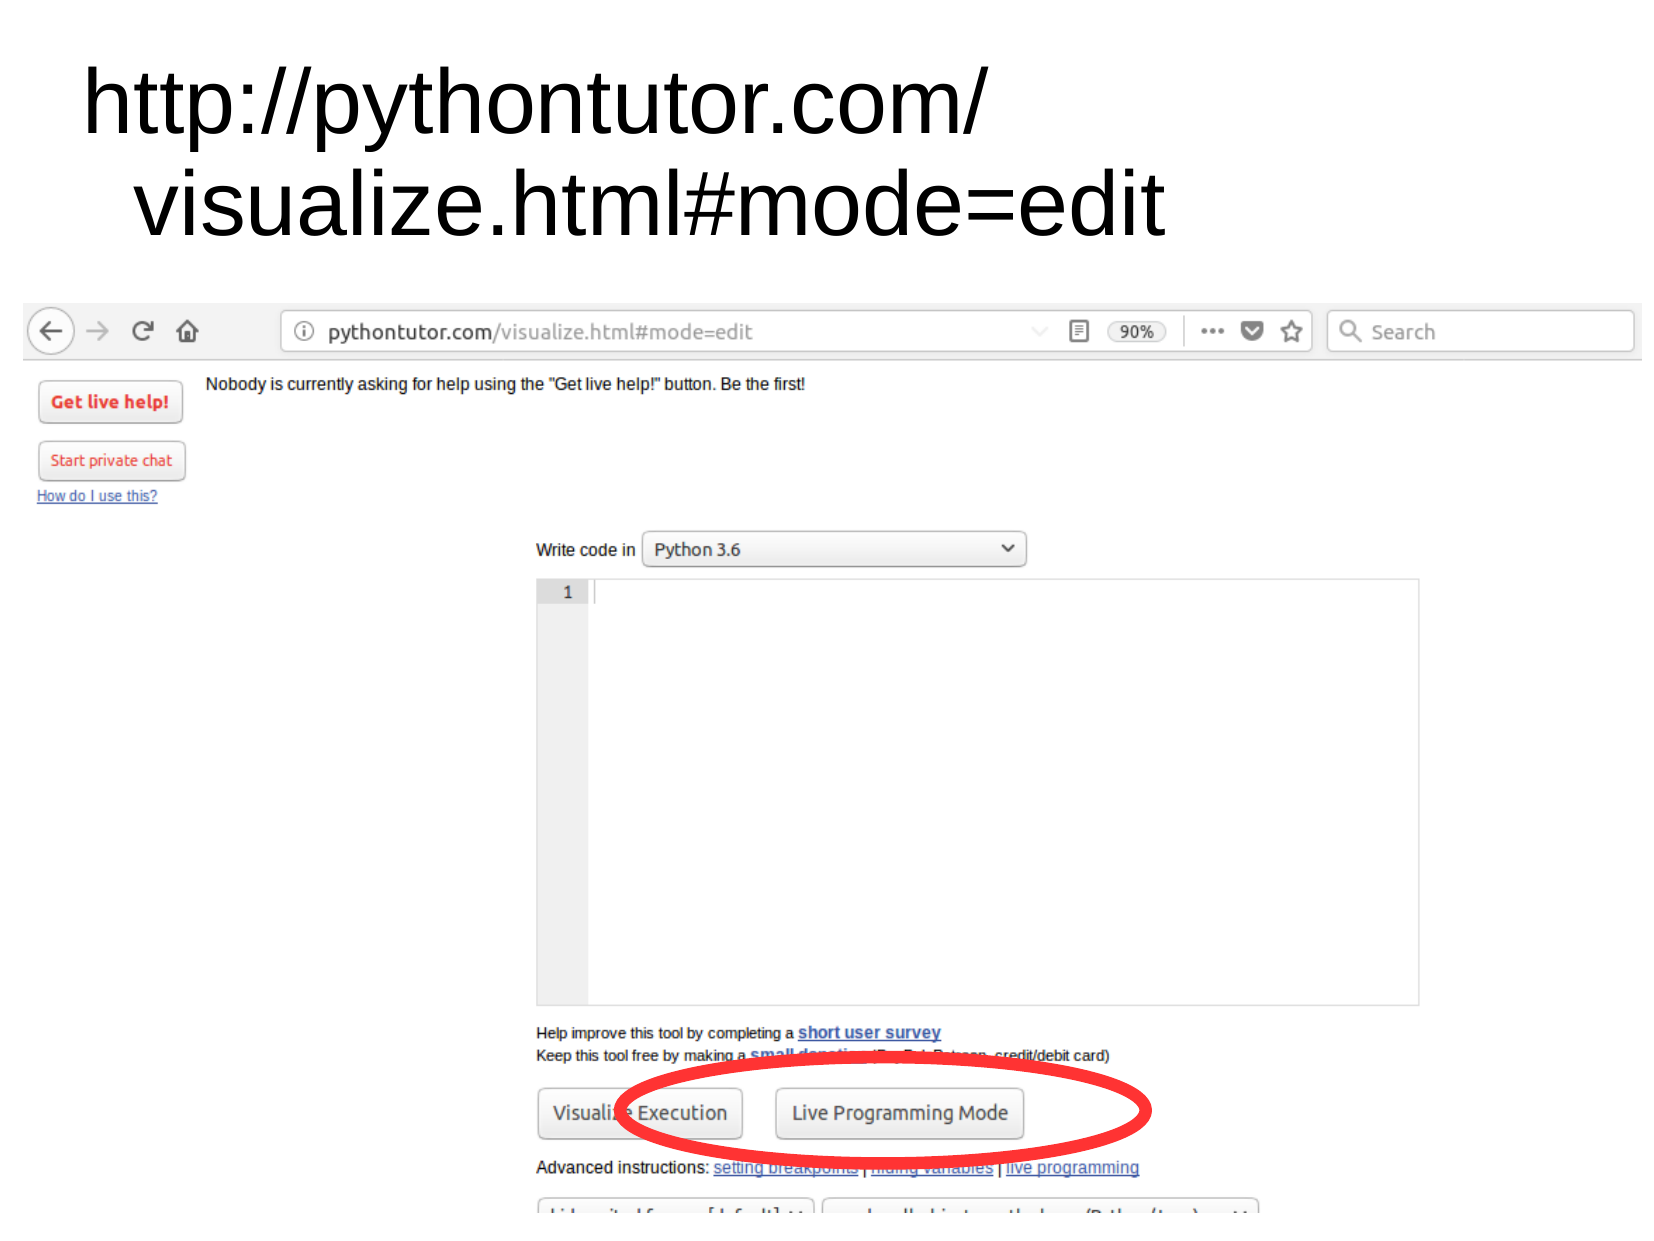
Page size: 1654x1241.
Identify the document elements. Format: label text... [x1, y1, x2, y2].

picture [23, 303, 1642, 1213]
title http://pythontutor.com/ visualize.html#mode=edit [82, 49, 1571, 257]
